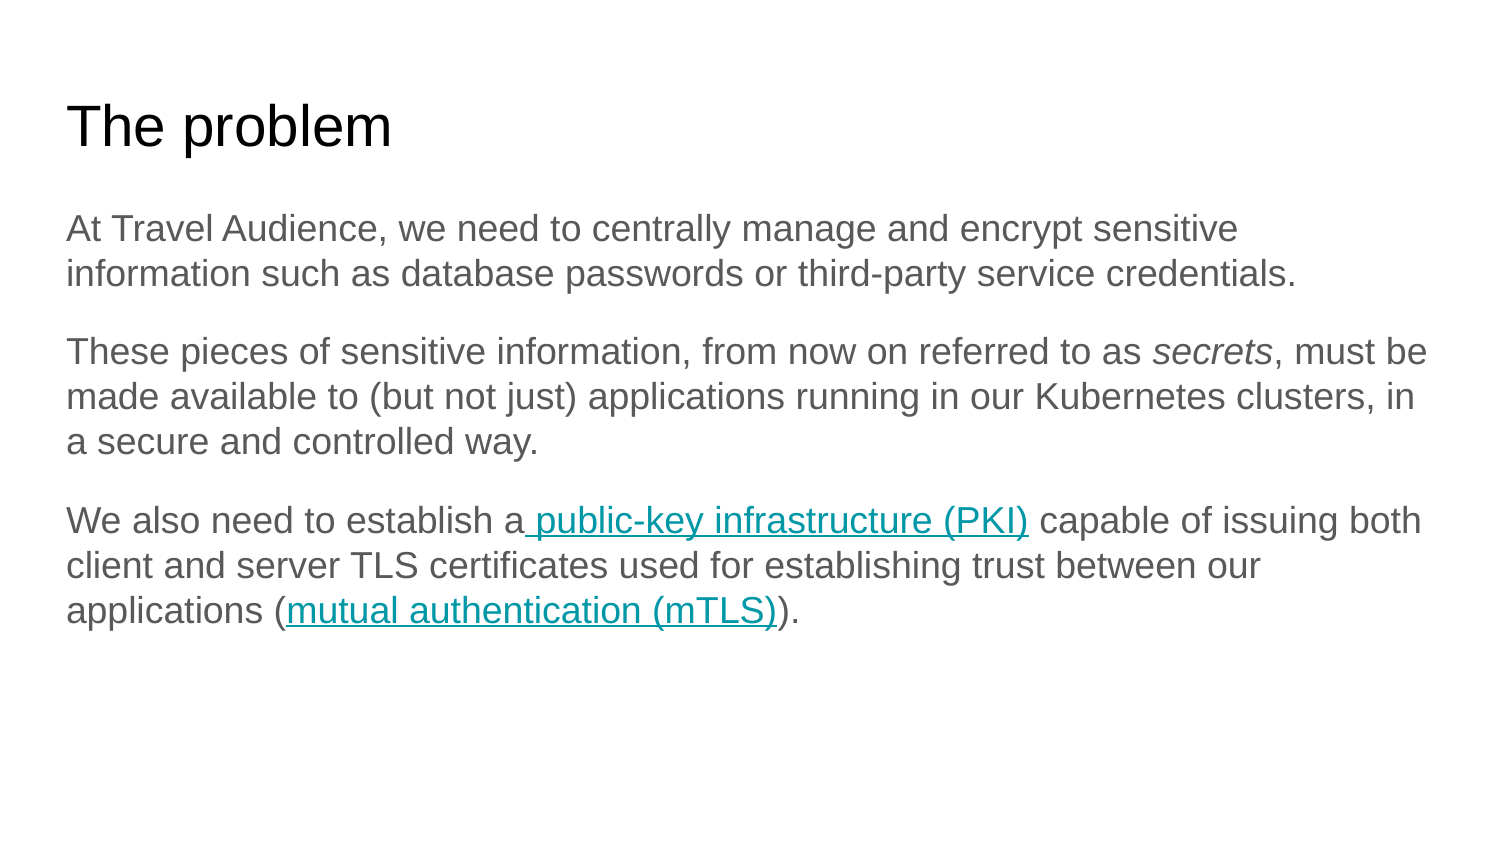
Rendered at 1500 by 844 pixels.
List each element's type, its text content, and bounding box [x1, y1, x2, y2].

title The problem [51, 72, 1449, 167]
list At Travel Audience, we need to centrally manage and encrypt sensitive information such as database passwords or third-party service credentials. These pieces of sensitive information, from now on referred to as secrets, must be made available to (but not just) applications running in our Kubernetes clusters, in a secure and controlled way. We also need to establish a public-key infrastructure (PKI) capable of issuing both client and server TLS certificates used for establishing trust between our applications (mutual authentication (mTLS)). [51, 189, 1449, 750]
